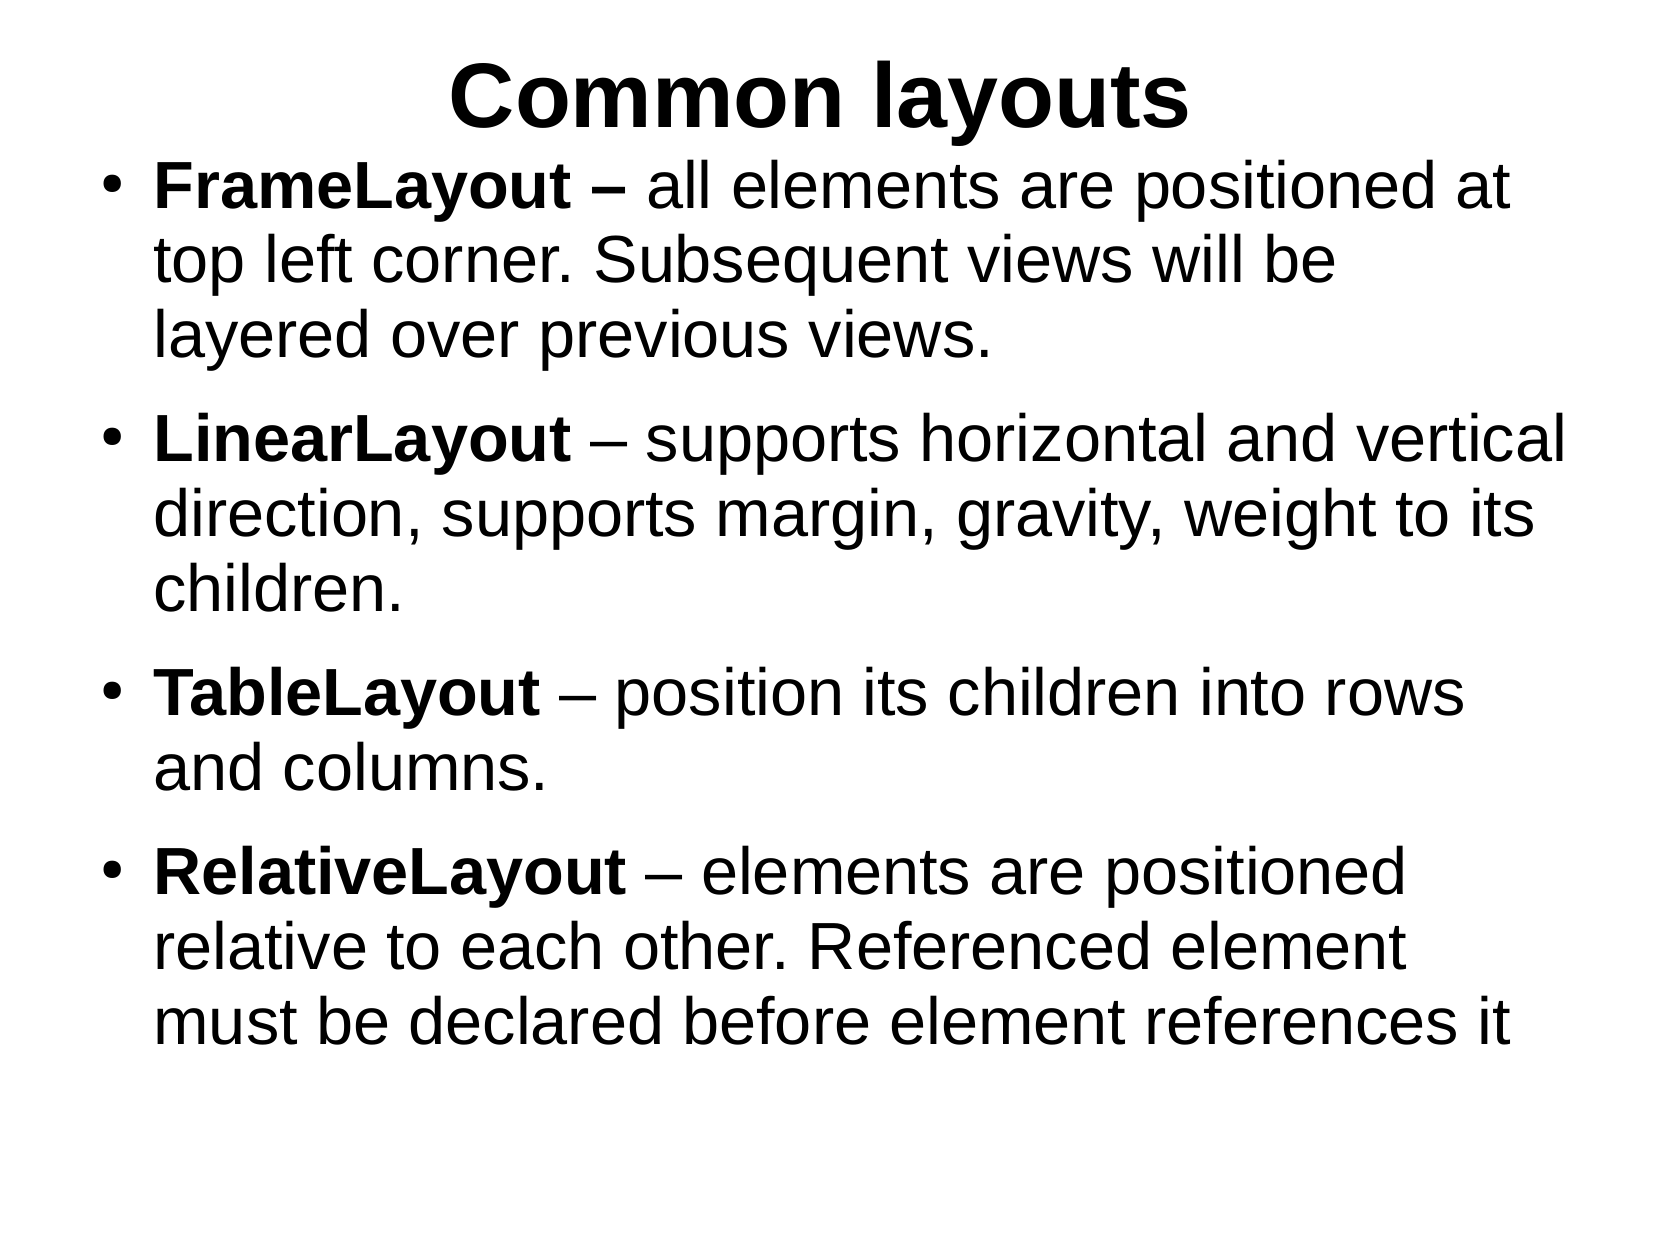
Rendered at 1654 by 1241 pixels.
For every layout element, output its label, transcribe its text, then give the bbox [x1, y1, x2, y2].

title Common layouts [76, 0, 1565, 193]
list FrameLayout – all elements are positioned at top left corner. Subsequent views will be layered over previous views. LinearLayout – supports horizontal and vertical direction, supports margin, gravity, weight to its children. TableLayout – position its children into rows and columns. RelativeLayout – elements are positioned relative to each other. Referenced element must be declared before element references it [82, 147, 1571, 1211]
